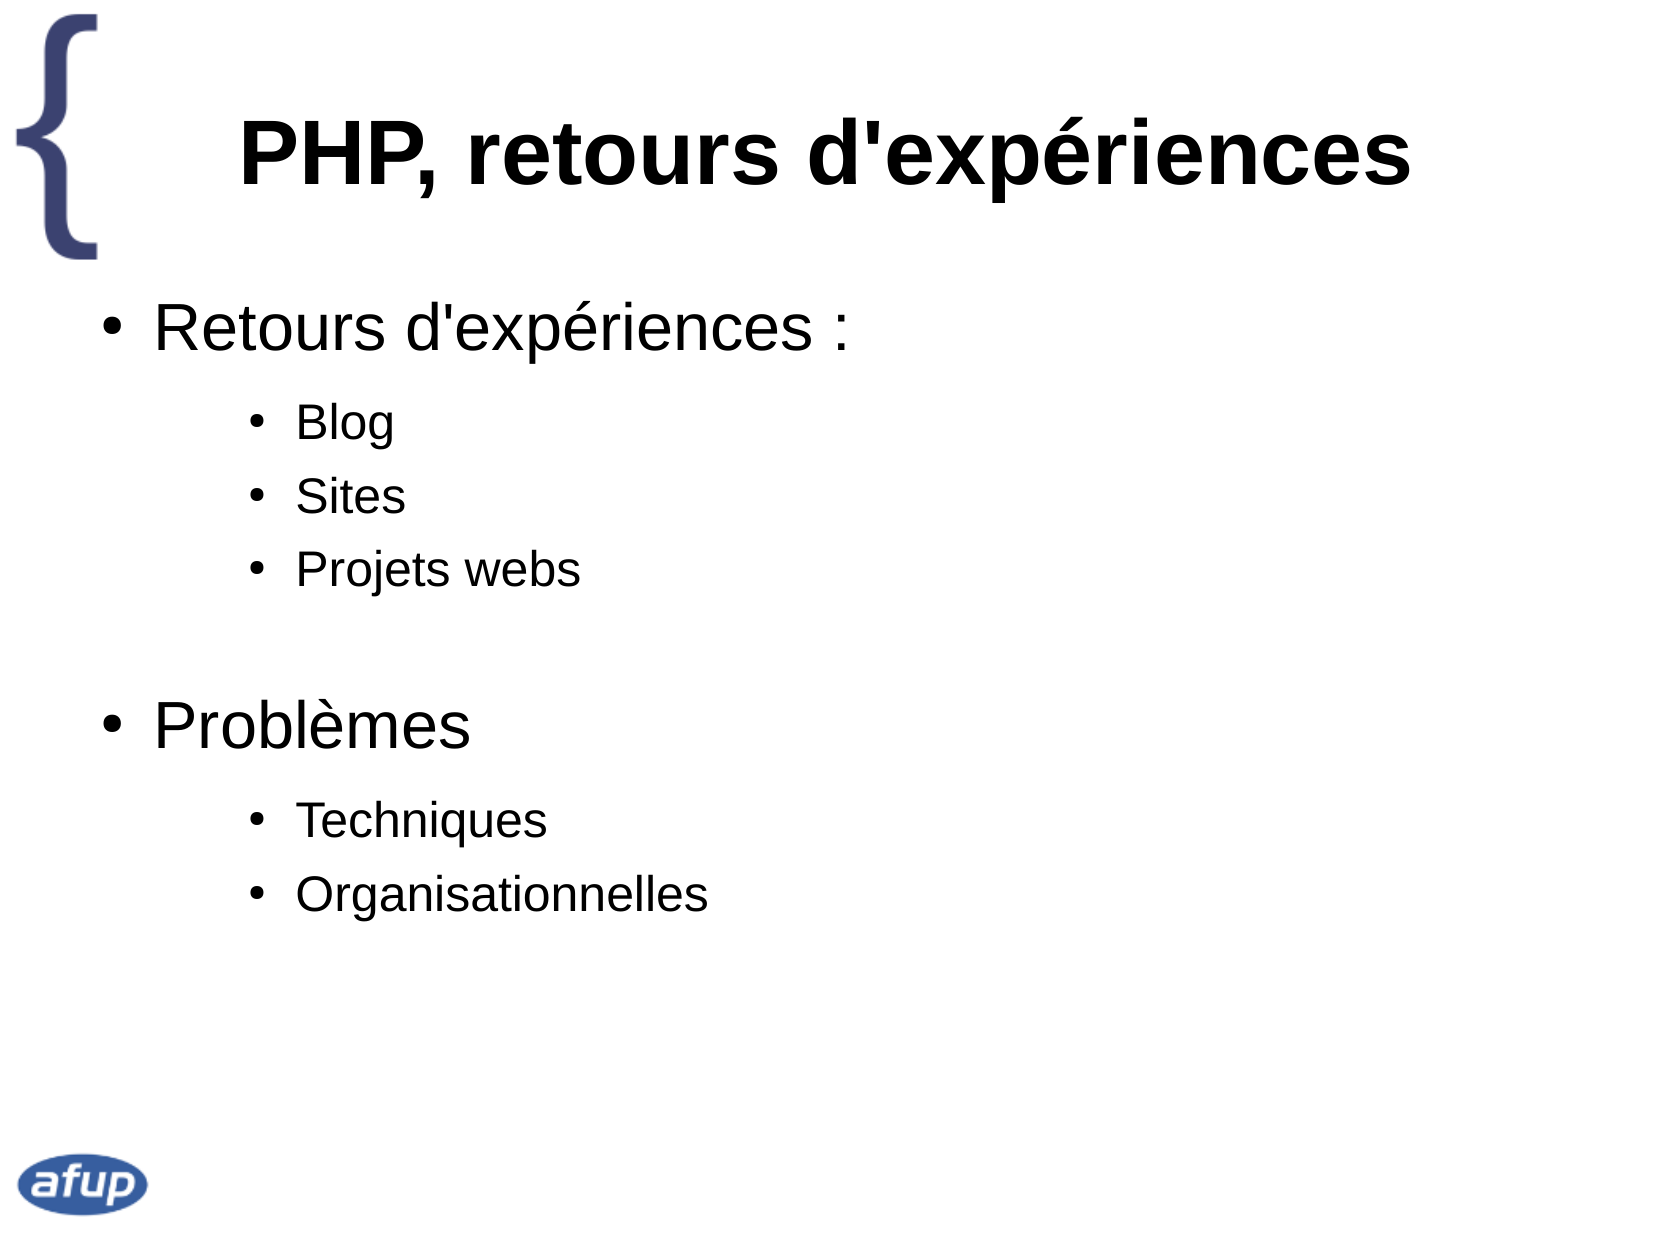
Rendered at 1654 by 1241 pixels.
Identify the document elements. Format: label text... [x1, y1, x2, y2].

picture [11, 1139, 158, 1228]
picture [6, 5, 125, 274]
list Retours d'expériences : Blog Sites Projets webs Problèmes Techniques Organisationnelles [82, 290, 1571, 1109]
title PHP, retours d'expériences [125, 49, 1571, 257]
